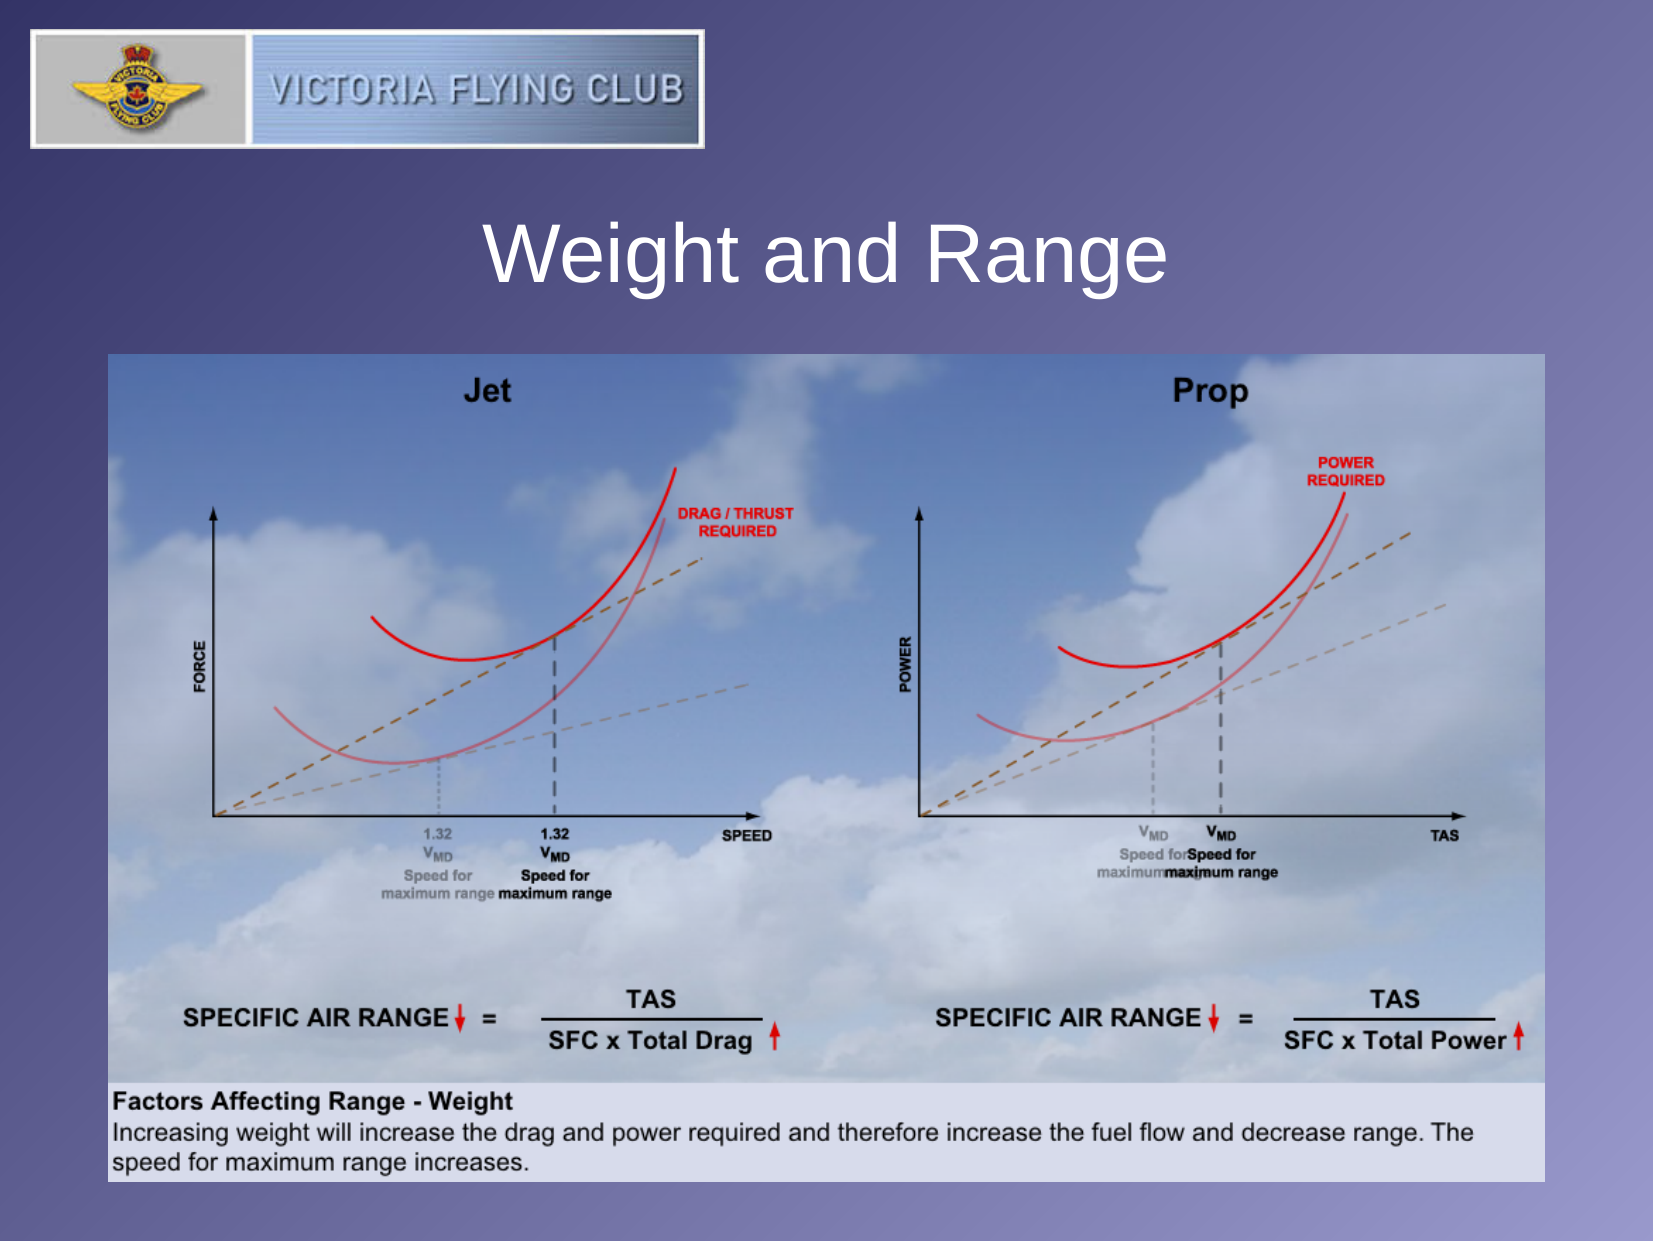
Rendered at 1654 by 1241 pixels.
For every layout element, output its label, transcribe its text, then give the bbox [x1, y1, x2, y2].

picture [108, 354, 1545, 1182]
picture [30, 29, 705, 149]
title Weight and Range [82, 150, 1571, 358]
